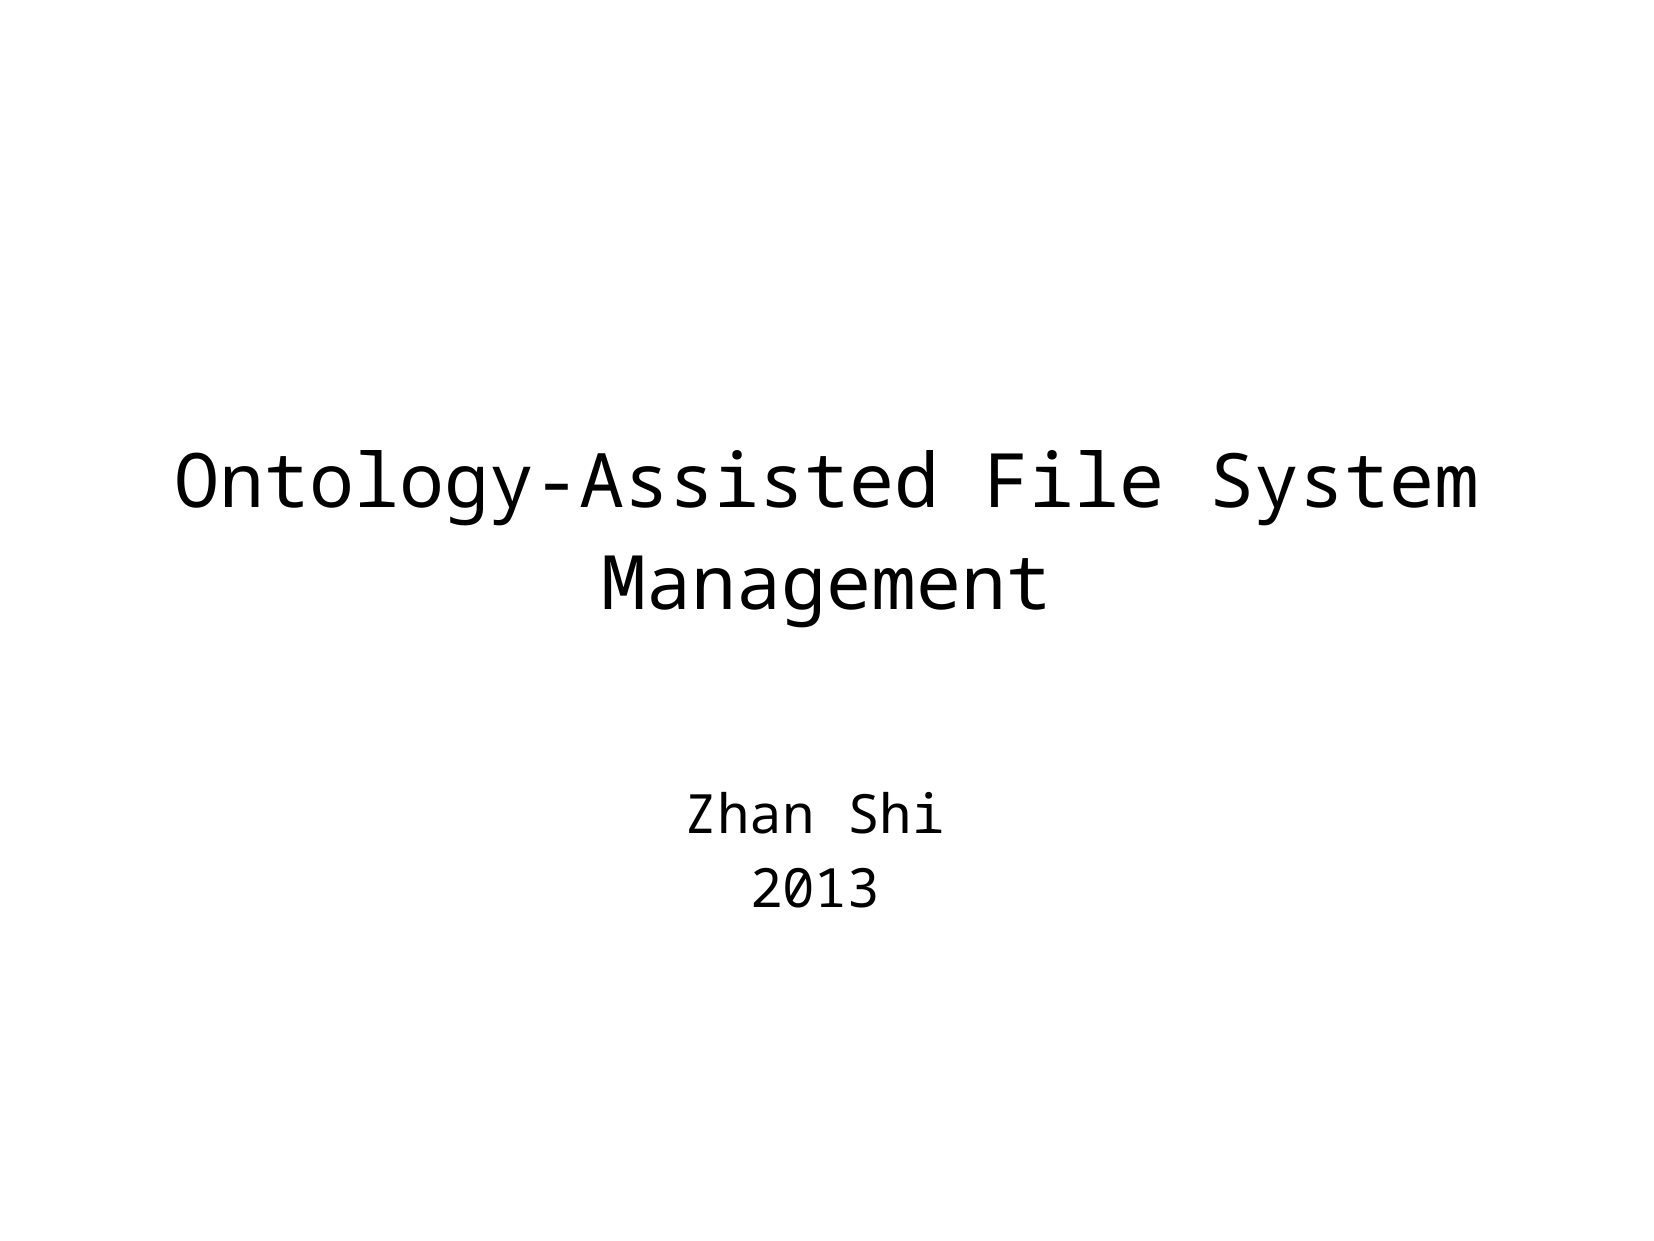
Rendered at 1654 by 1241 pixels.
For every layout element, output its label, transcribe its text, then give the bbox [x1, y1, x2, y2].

text_box Zhan Shi 2013 [448, 767, 1182, 909]
subtitle Ontology-Assisted File System Management [82, 49, 1571, 1010]
